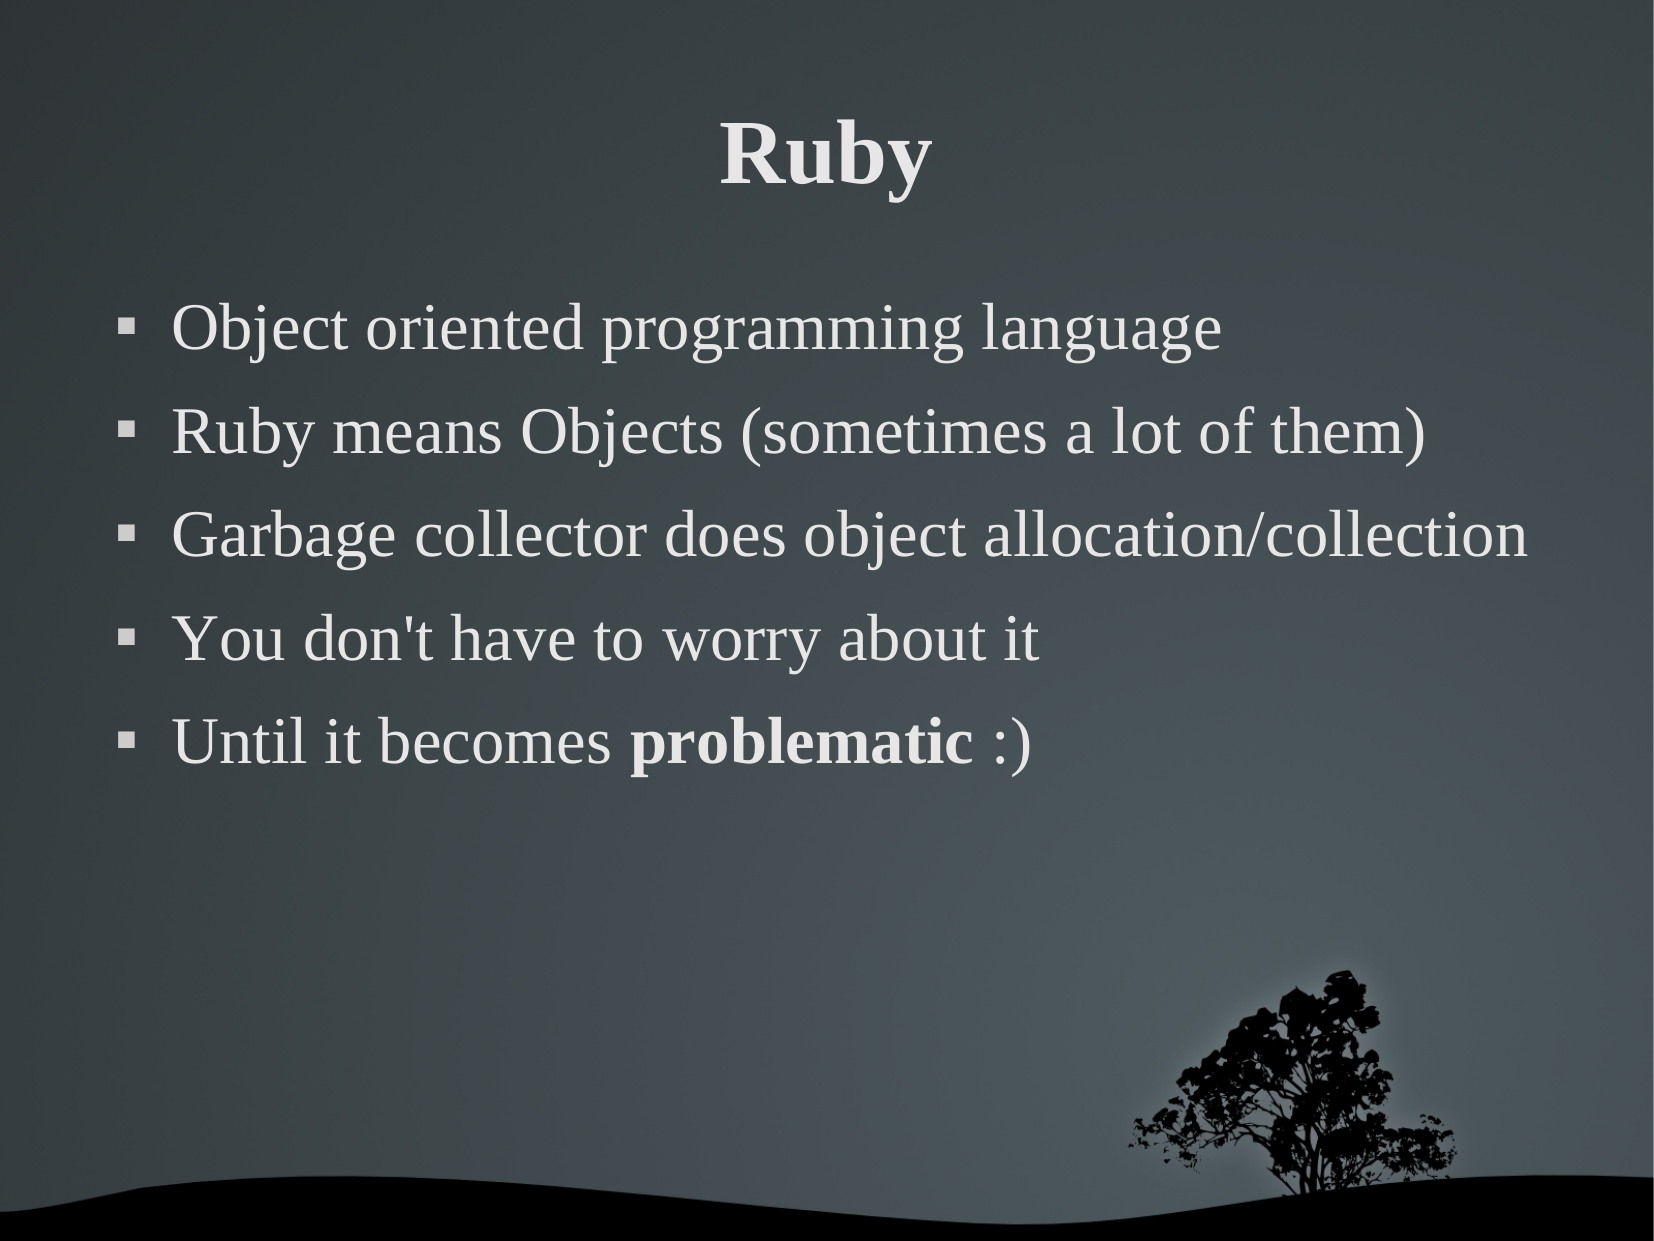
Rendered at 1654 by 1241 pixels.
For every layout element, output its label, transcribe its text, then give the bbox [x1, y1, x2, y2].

title Ruby [82, 56, 1571, 250]
list Object oriented programming language Ruby means Objects (sometimes a lot of them) Garbage collector does object allocation/collection You don't have to worry about it Until it becomes problematic :) [82, 290, 1571, 1094]
picture [0, 0, 1654, 1241]
